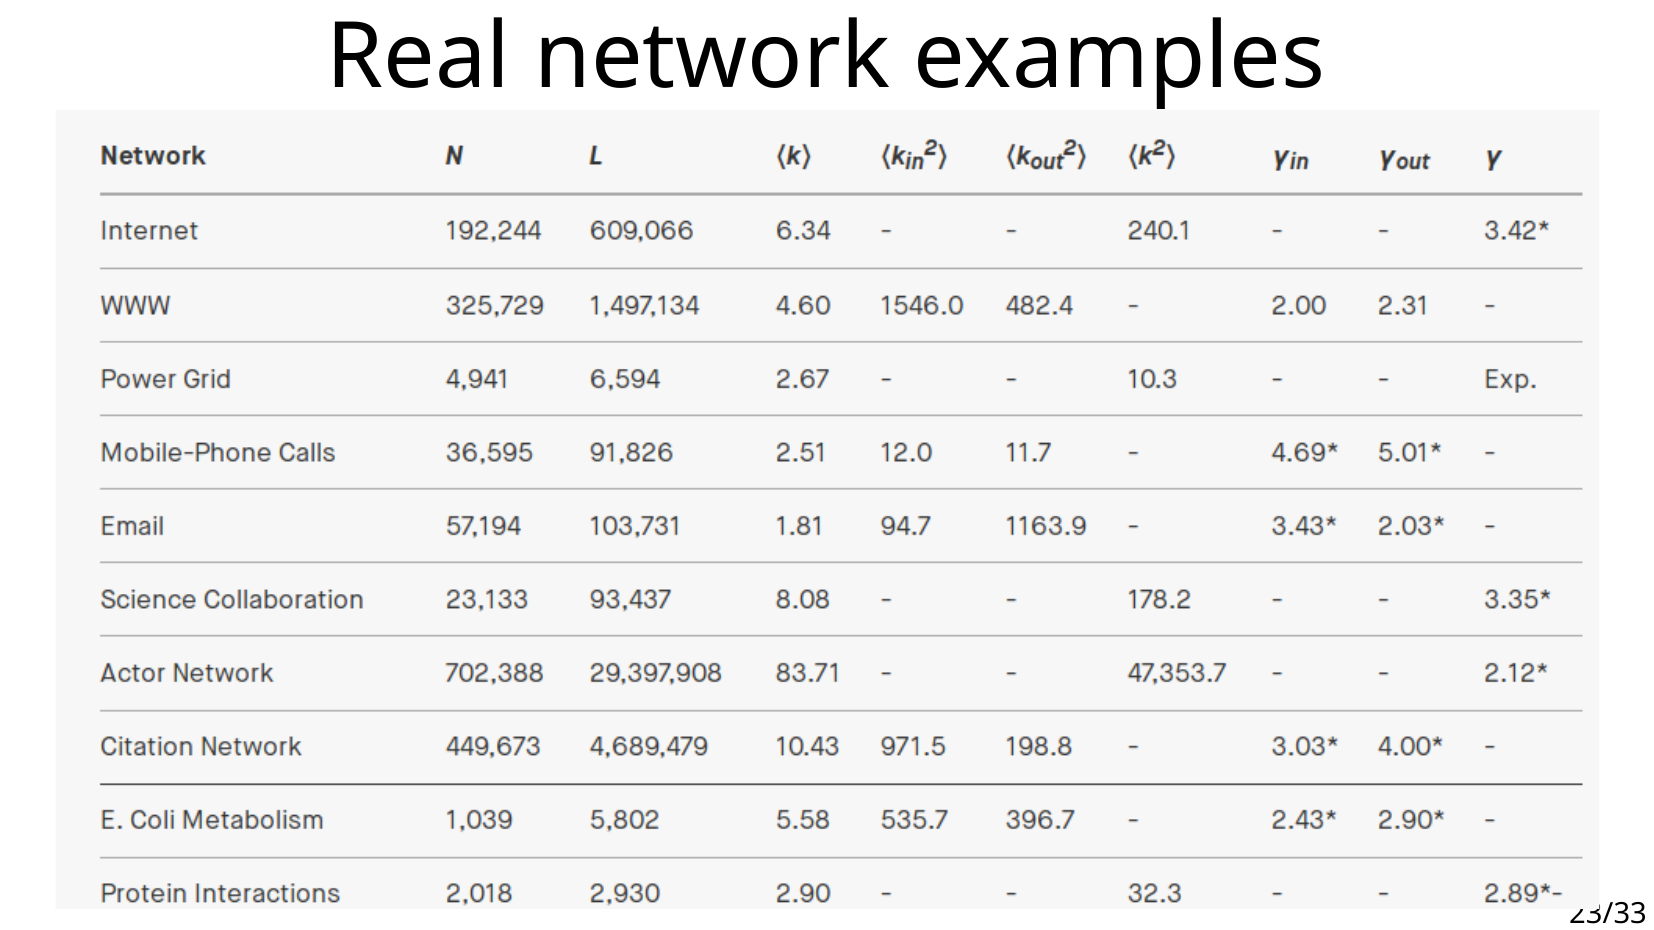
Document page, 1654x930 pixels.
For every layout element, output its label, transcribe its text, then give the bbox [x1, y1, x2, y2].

picture [55, 110, 1600, 909]
title Real network examples [82, 0, 1571, 117]
